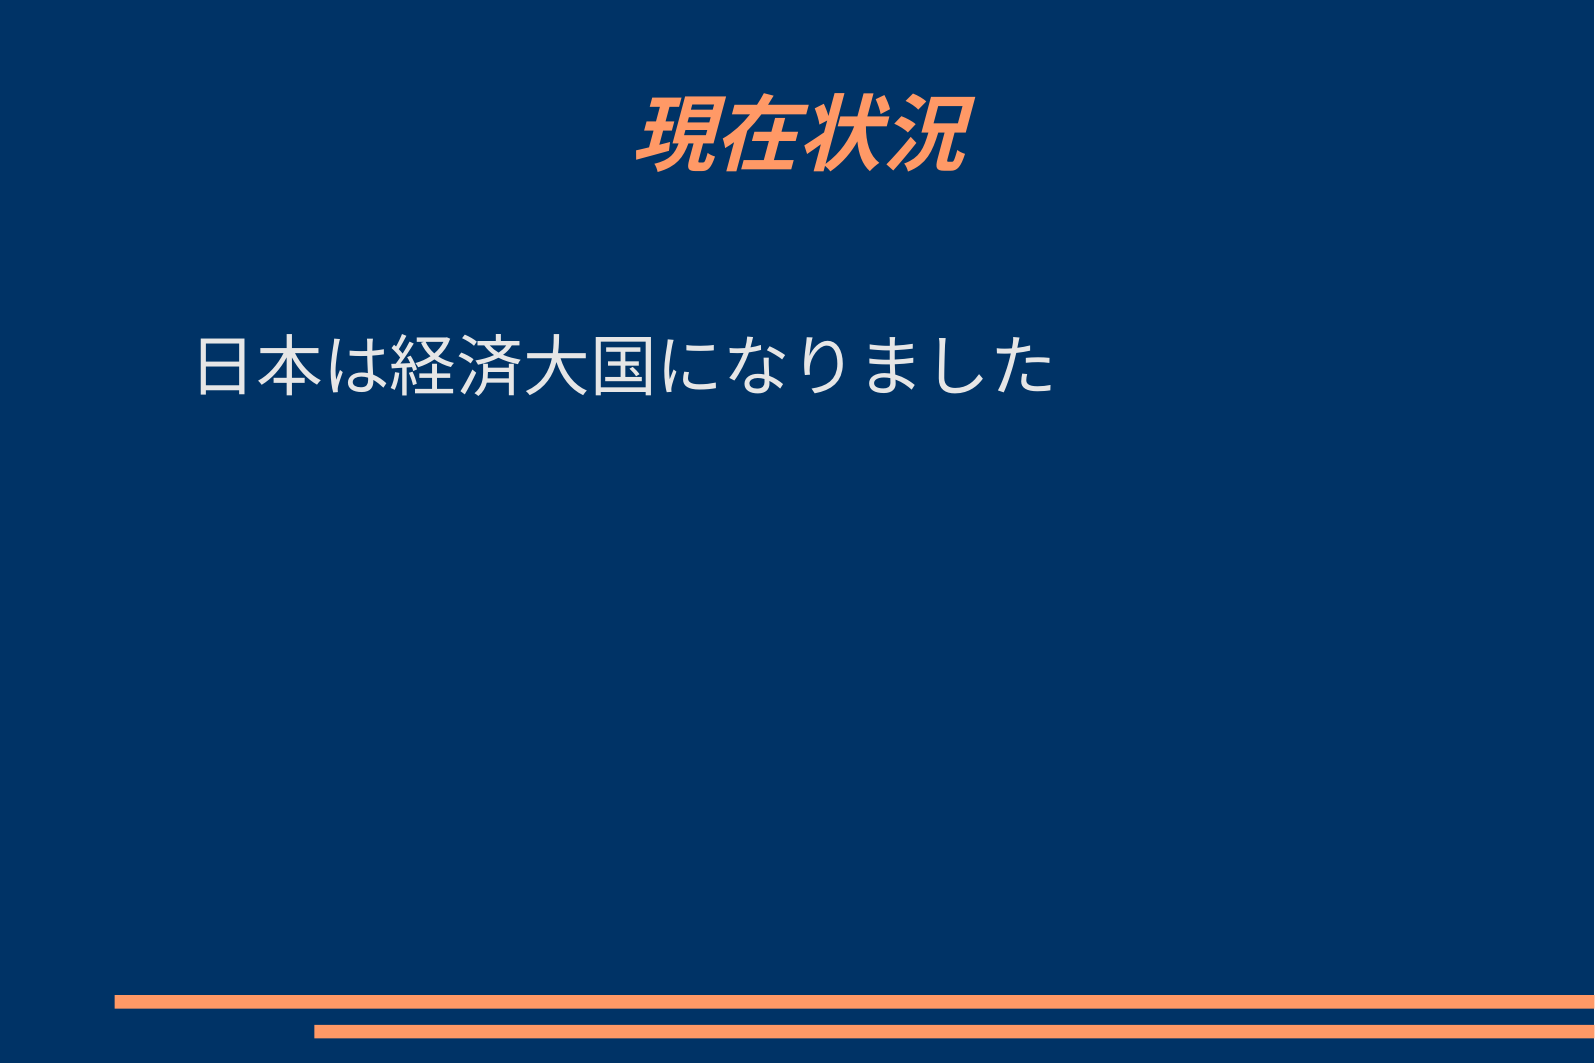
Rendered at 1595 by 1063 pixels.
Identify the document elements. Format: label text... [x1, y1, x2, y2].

title 現在状況 [117, 39, 1479, 218]
list 日本は経済大国になりました [172, 312, 1514, 983]
